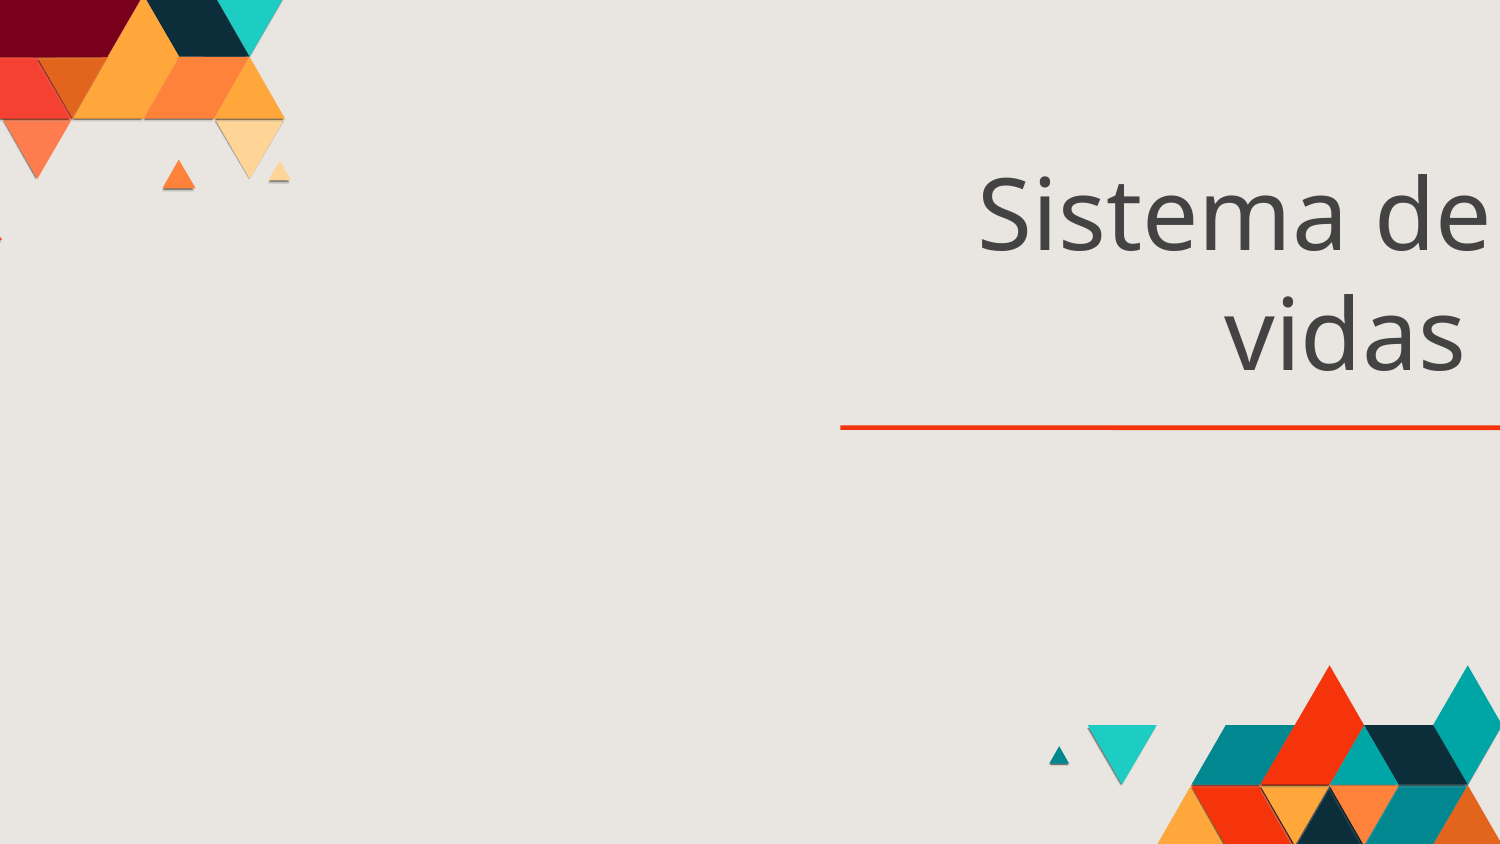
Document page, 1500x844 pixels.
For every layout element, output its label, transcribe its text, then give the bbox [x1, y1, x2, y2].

title Sistema de vidas [874, 153, 1500, 406]
